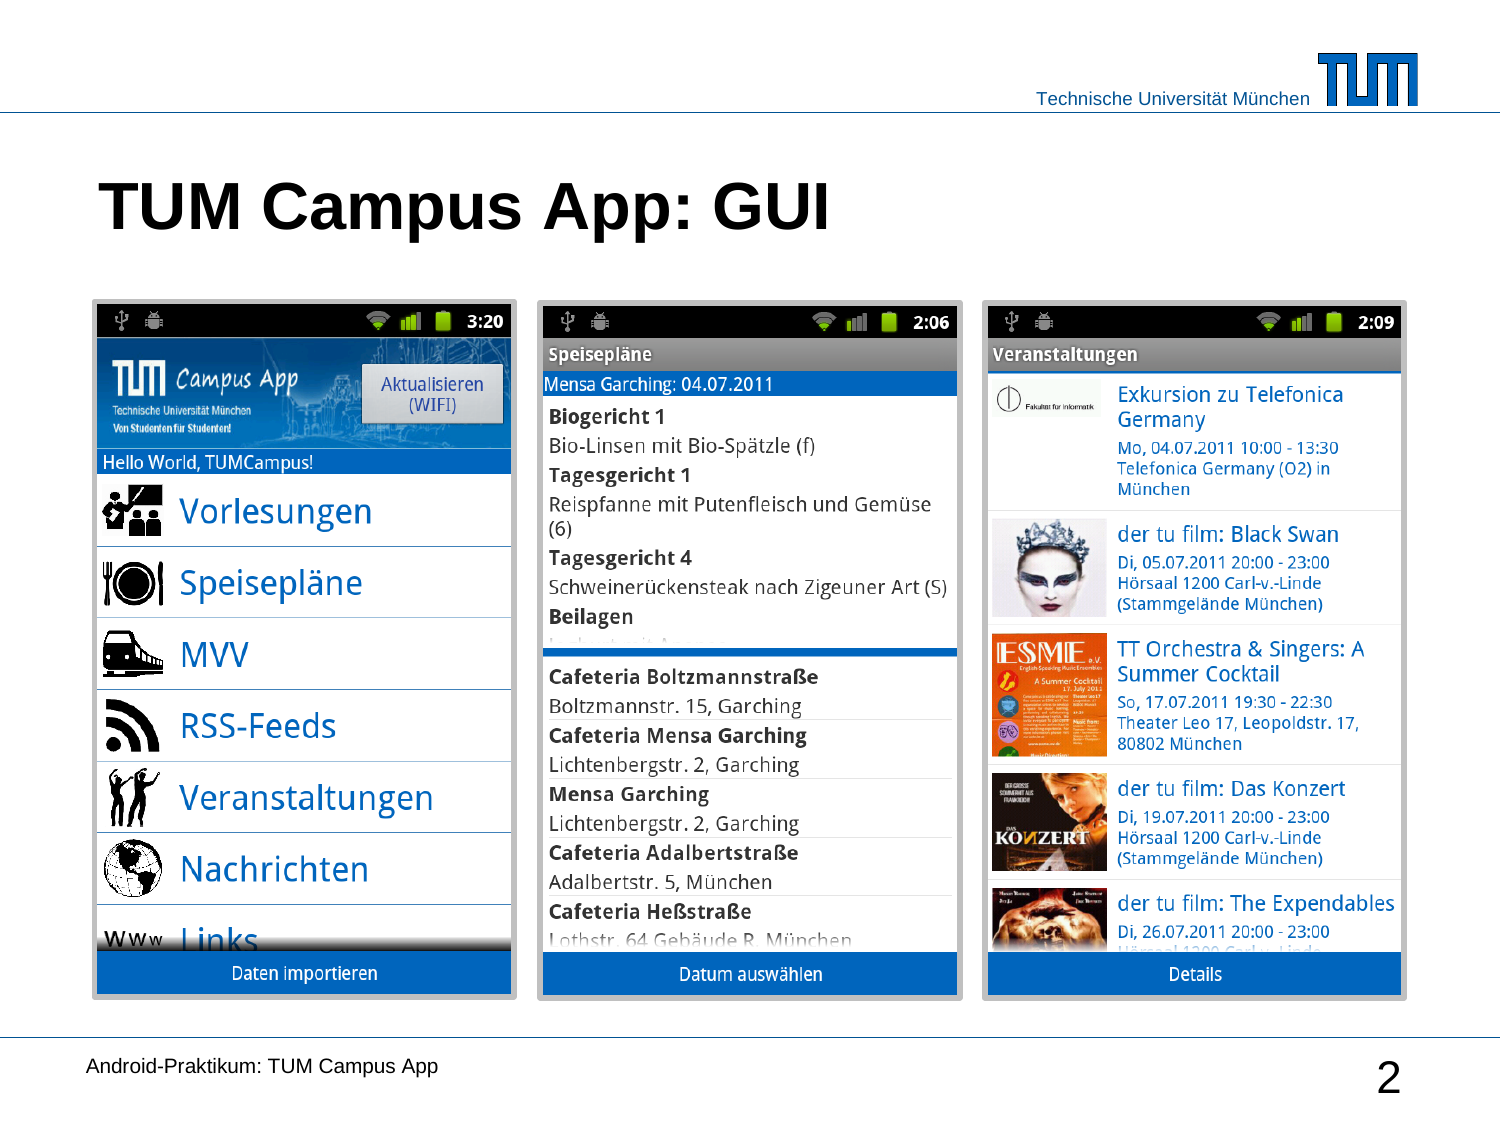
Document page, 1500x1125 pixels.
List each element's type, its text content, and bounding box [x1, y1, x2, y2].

picture [97, 304, 511, 994]
text_box [83, 1050, 1421, 1101]
picture [987, 305, 1402, 995]
title TUM Campus App: GUI [83, 149, 1417, 250]
picture [543, 305, 957, 995]
